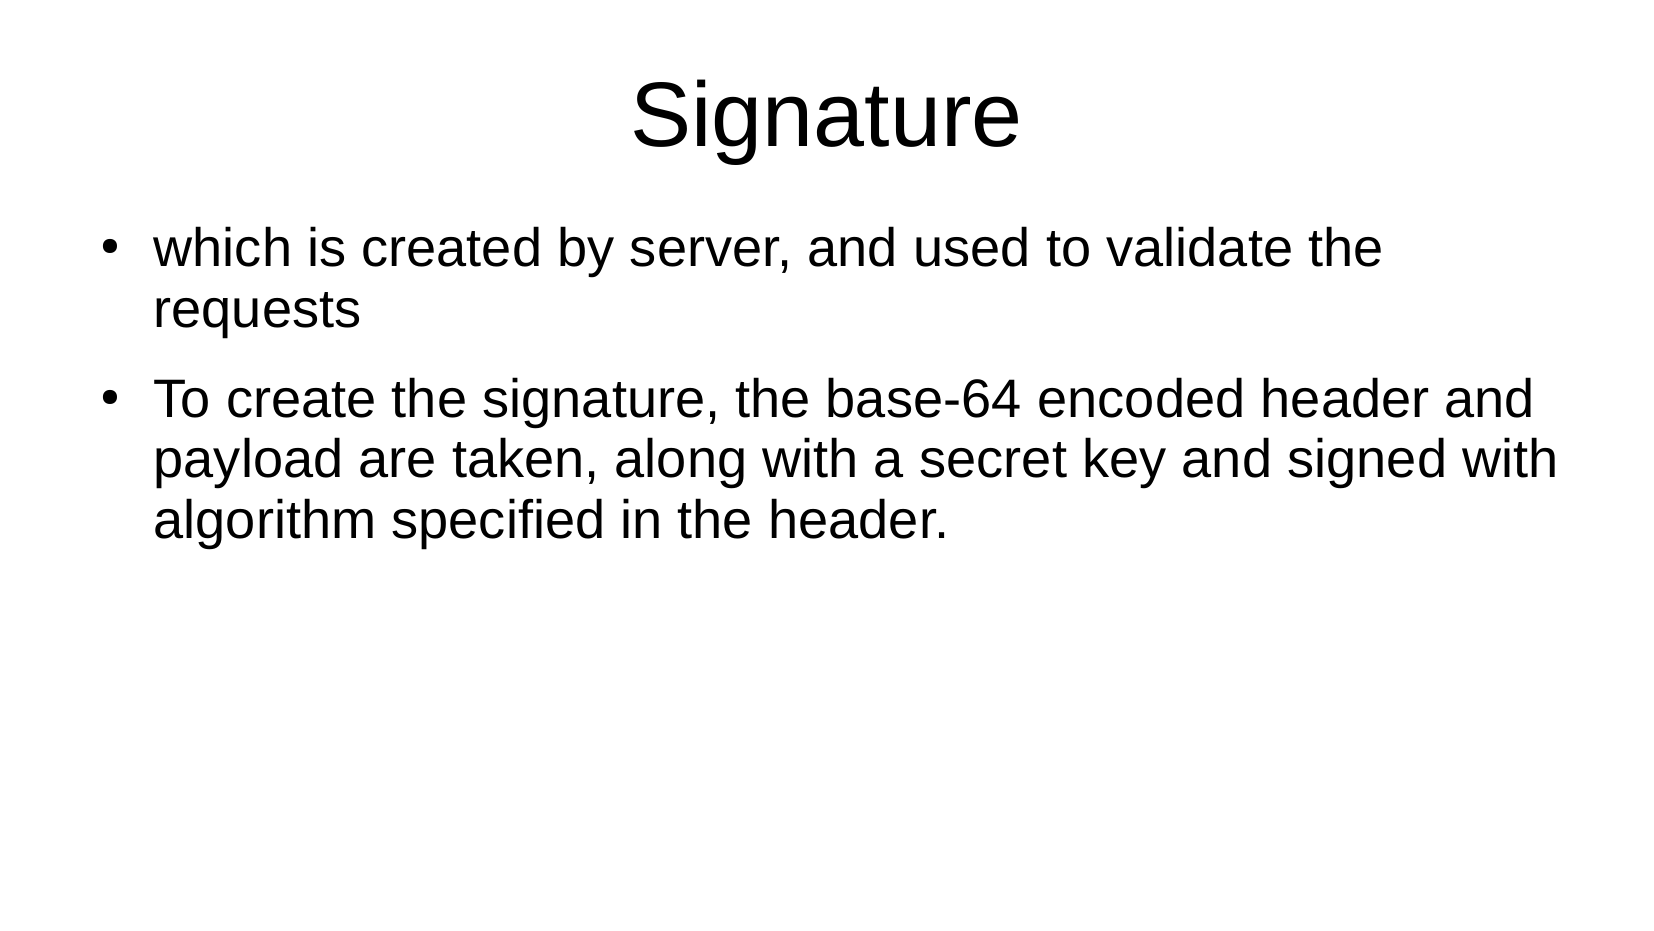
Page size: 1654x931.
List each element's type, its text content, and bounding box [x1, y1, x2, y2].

list which is created by server, and used to validate the requests To create the signature, the base-64 encoded header and payload are taken, along with a secret key and signed with algorithm specified in the header. [82, 217, 1571, 758]
title Signature [82, 37, 1571, 193]
